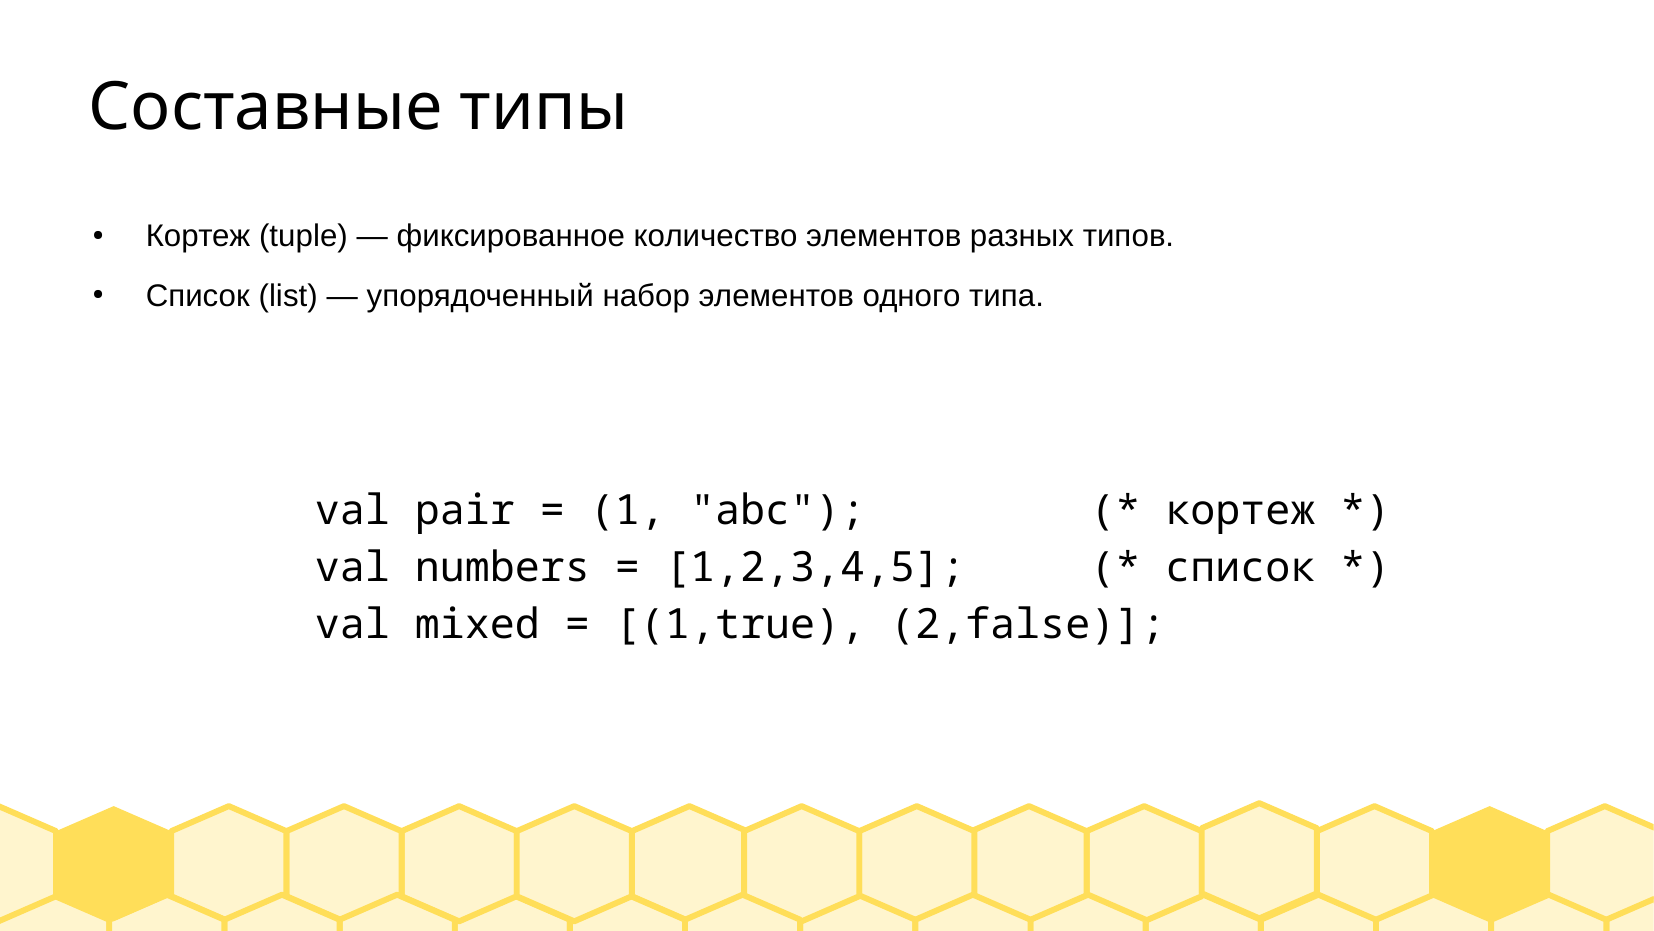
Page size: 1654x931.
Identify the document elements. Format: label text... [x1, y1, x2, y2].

title Составные типы [88, 29, 1565, 178]
list Кортеж (tuple) — фиксированное количество элементов разных типов. Список (list) — упорядоченный набор элементов одного типа. [75, 218, 1552, 751]
text_box val pair = (1, "abc"); (* кортеж *) val numbers = [1,2,3,4,5]; (* список *) val mixed = [(1,true), (2,false)]; [300, 472, 1538, 751]
